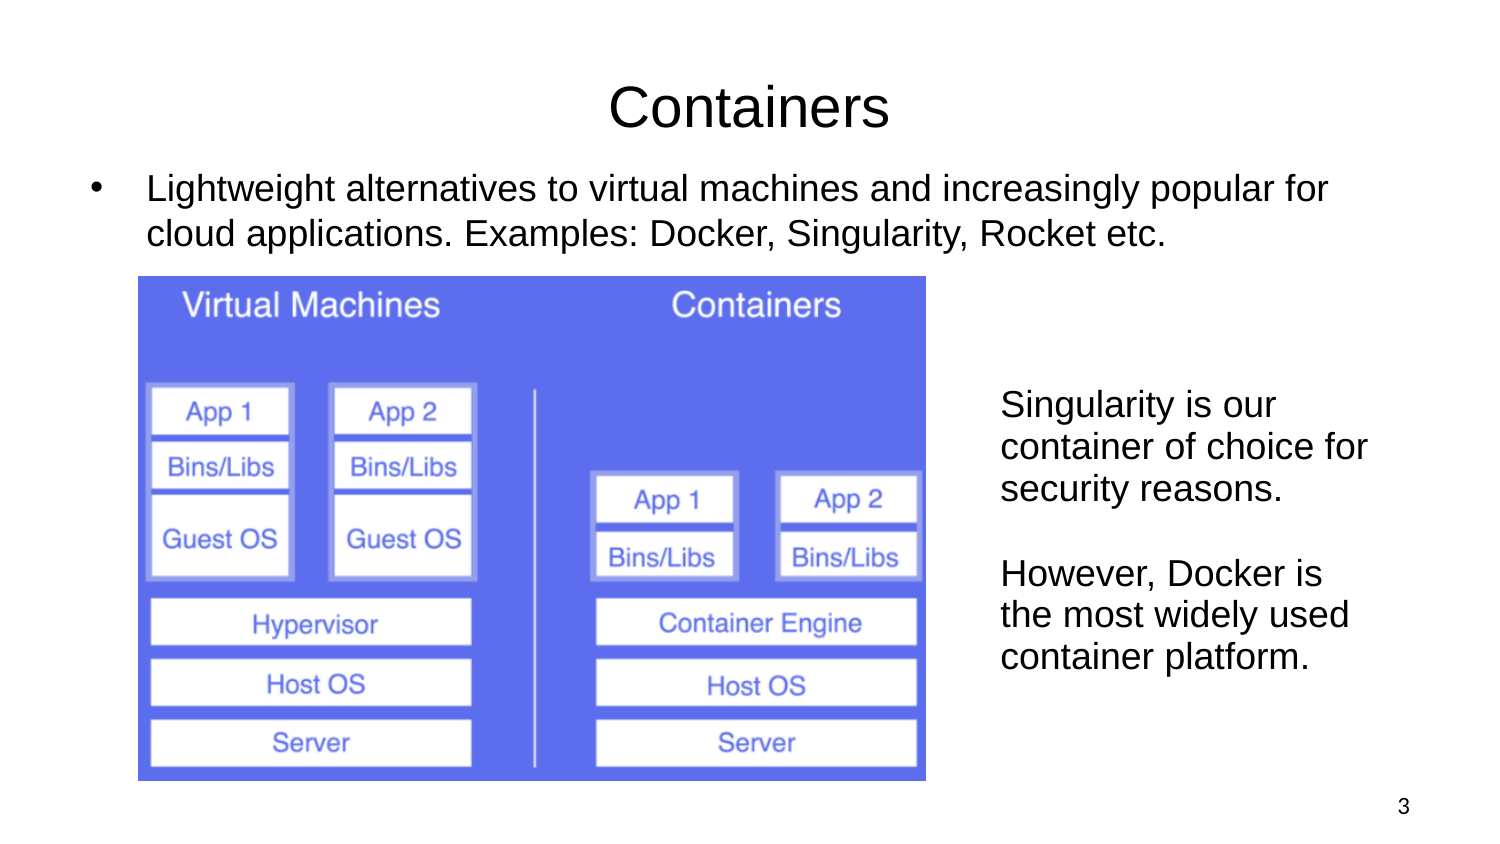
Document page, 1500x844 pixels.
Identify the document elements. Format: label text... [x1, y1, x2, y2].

list Lightweight alternatives to virtual machines and increasingly popular for cloud applications. Examples: Docker, Singularity, Rocket etc. [75, 156, 1425, 765]
title Containers [75, 33, 1425, 156]
slide_number <number> [1074, 782, 1425, 827]
picture [138, 276, 926, 781]
text_box Singularity is our container of choice for security reasons. However, Docker is the most widely used container platform. [985, 376, 1397, 686]
